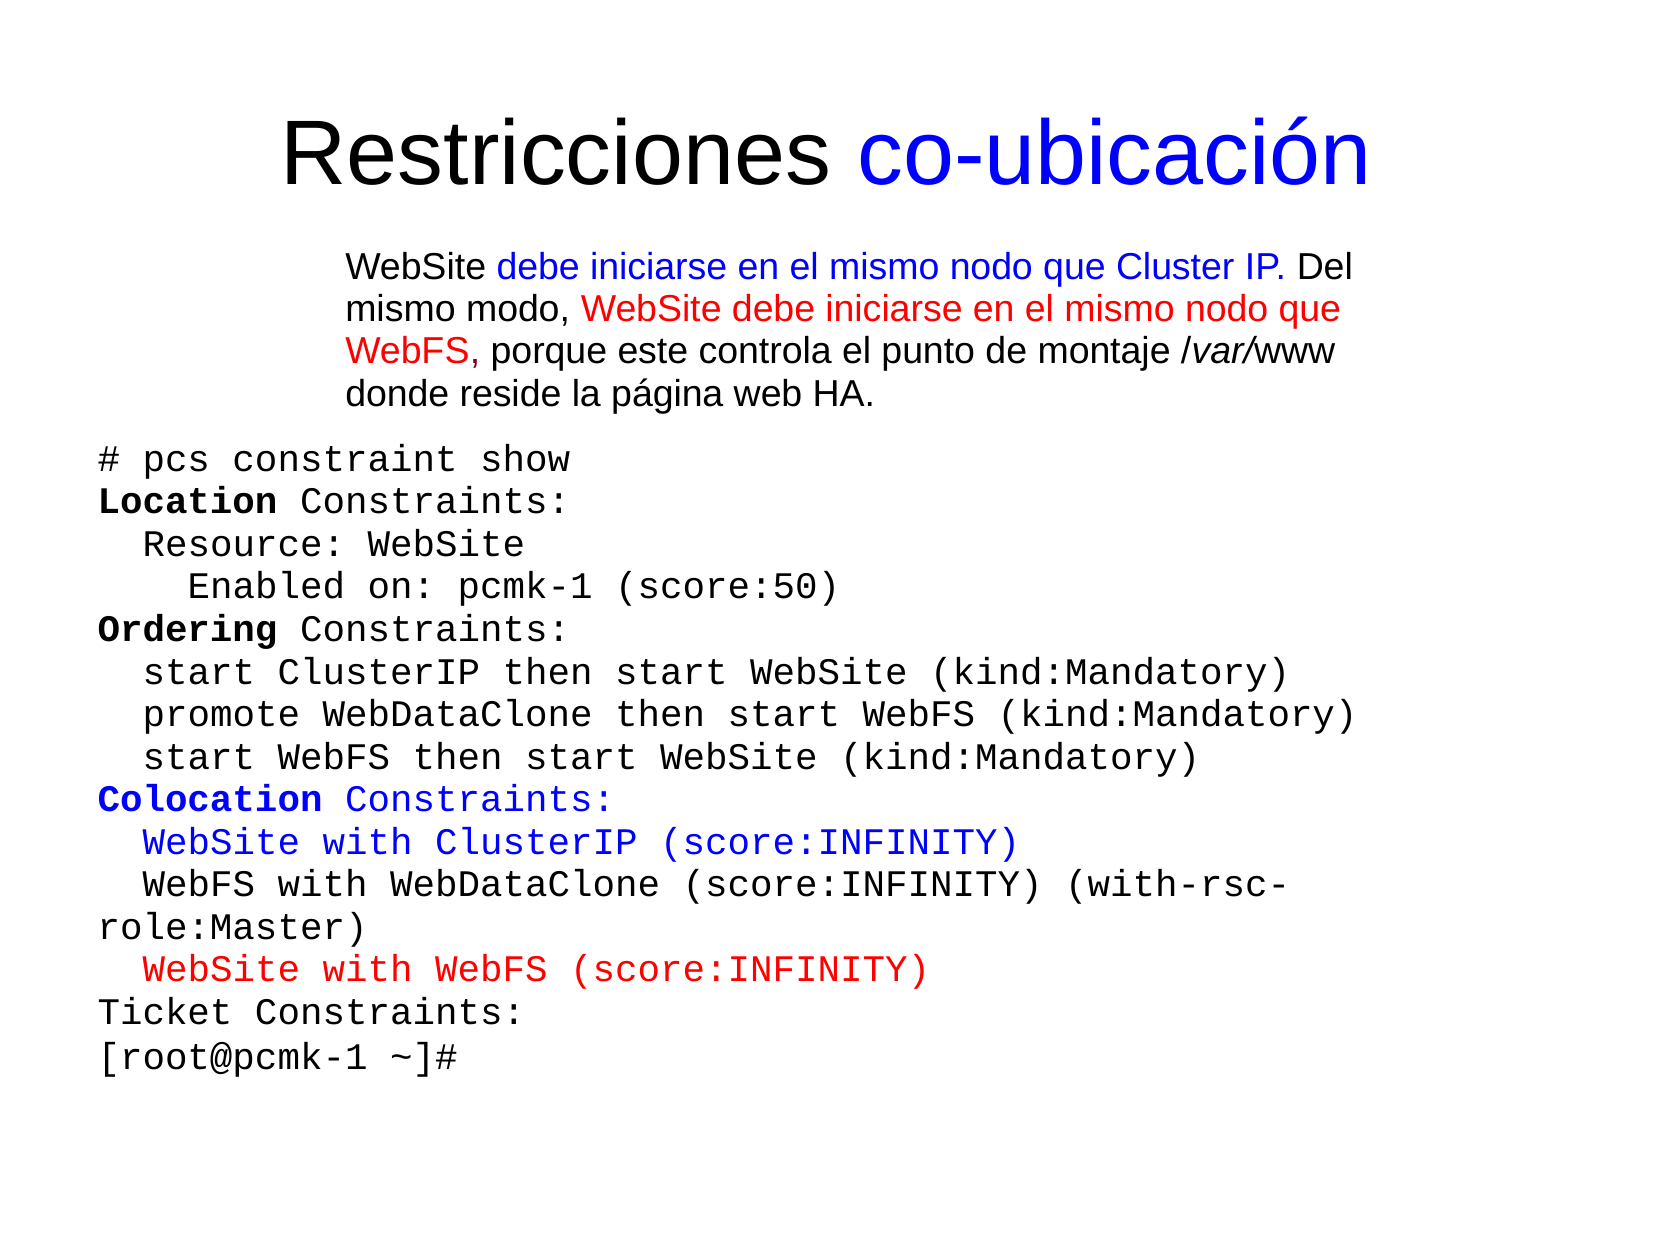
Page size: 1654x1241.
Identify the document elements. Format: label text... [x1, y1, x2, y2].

text_box # pcs constraint show Location Constraints: Resource: WebSite Enabled on: pcmk-1 (score:50) Ordering Constraints: start ClusterIP then start WebSite (kind:Mandatory) promote WebDataClone then start WebFS (kind:Mandatory) start WebFS then start WebSite (kind:Mandatory) Colocation Constraints: WebSite with ClusterIP (score:INFINITY) WebFS with WebDataClone (score:INFINITY) (with-rsc-role:Master) WebSite with WebFS (score:INFINITY) Ticket Constraints: [root@pcmk-1 ~]# [82, 432, 1536, 1170]
title Restricciones co-ubicación [82, 49, 1571, 257]
text_box WebSite debe iniciarse en el mismo nodo que Cluster IP. Del mismo modo, WebSite debe iniciarse en el mismo nodo que WebFS, porque este controla el punto de montaje /var/www donde reside la página web HA. [330, 238, 1418, 420]
